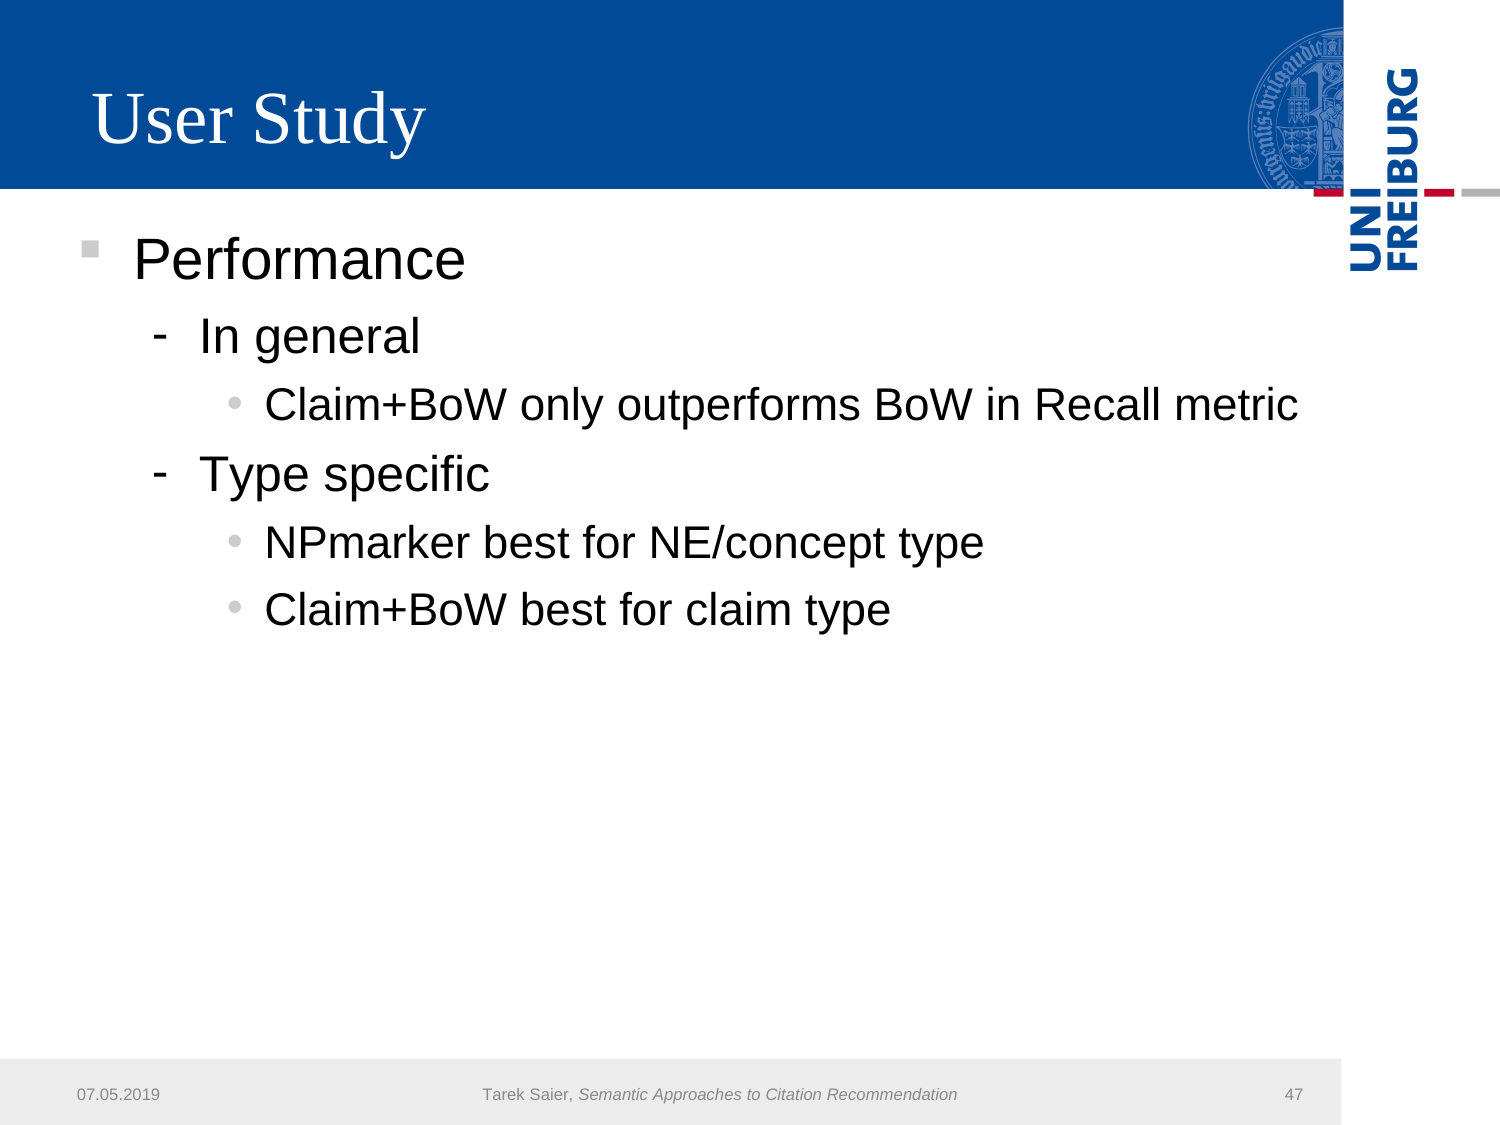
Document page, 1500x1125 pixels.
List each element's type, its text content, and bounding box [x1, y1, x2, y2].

list Performance In general Claim+BoW only outperforms BoW in Recall metric Type specific NPmarker best for NE/concept type Claim+BoW best for claim type [76, 221, 1341, 1009]
picture [0, 0, 1500, 271]
title User Study [76, 49, 1235, 178]
